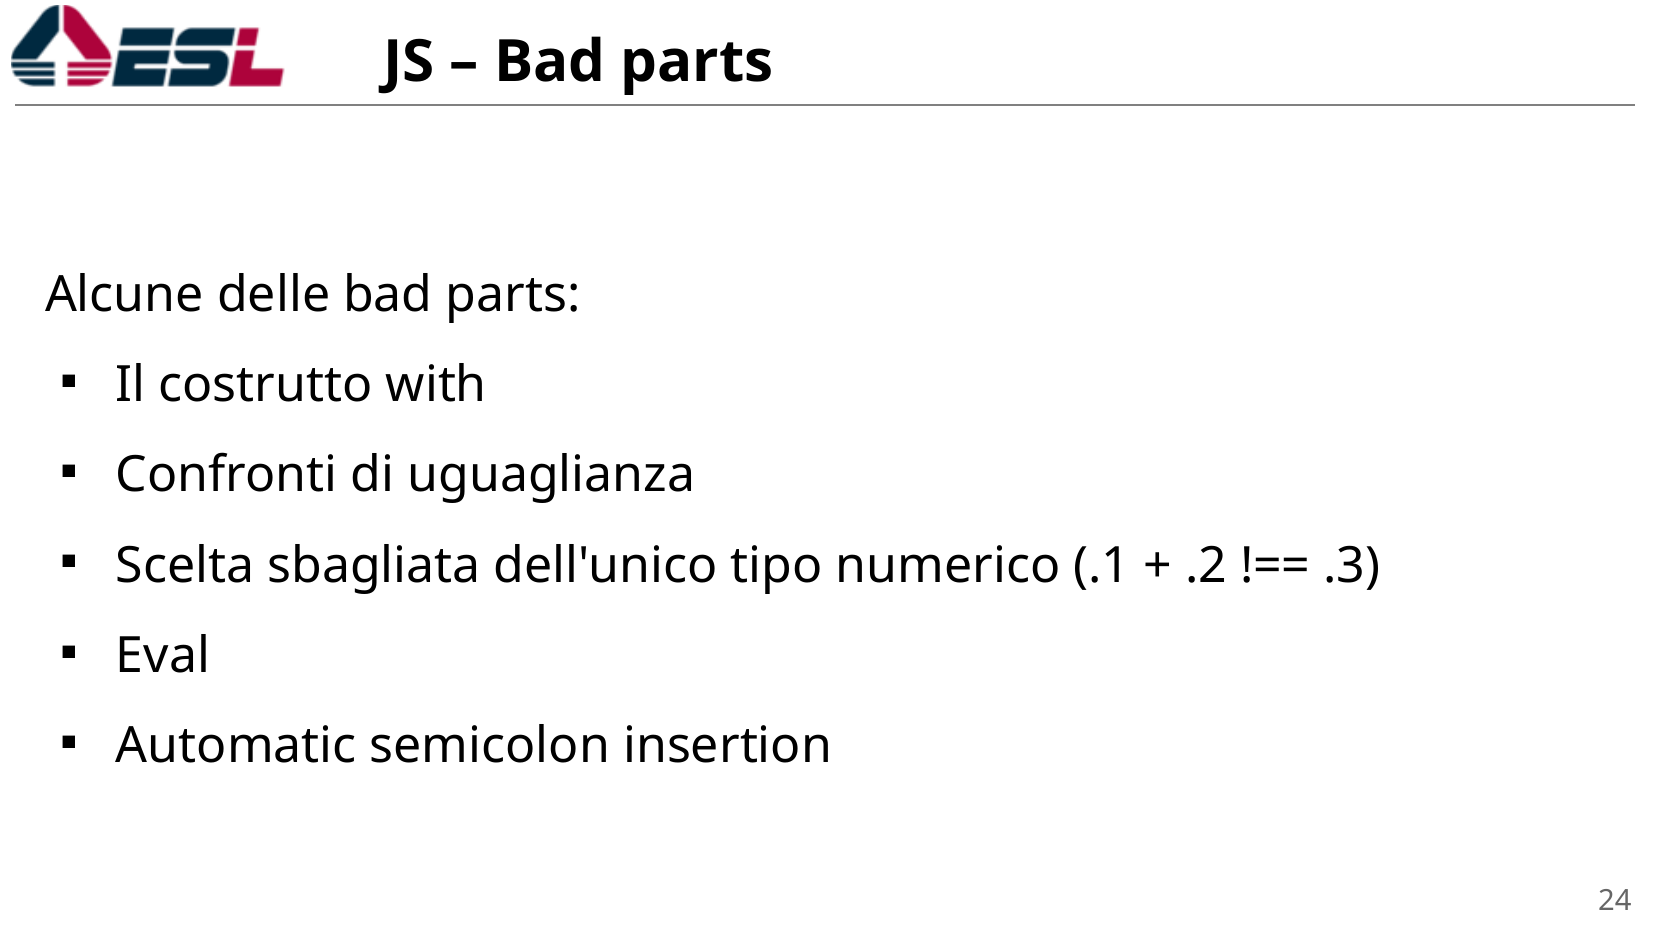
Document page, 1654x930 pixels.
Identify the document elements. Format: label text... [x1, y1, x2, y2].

title JS – Bad parts [335, 0, 1653, 103]
picture [11, 5, 288, 90]
list Alcune delle bad parts: Il costrutto with Confronti di uguaglianza Scelta sbagliata dell'unico tipo numerico (.1 + .2 !== .3) Eval Automatic semicolon insertion [45, 134, 1606, 901]
